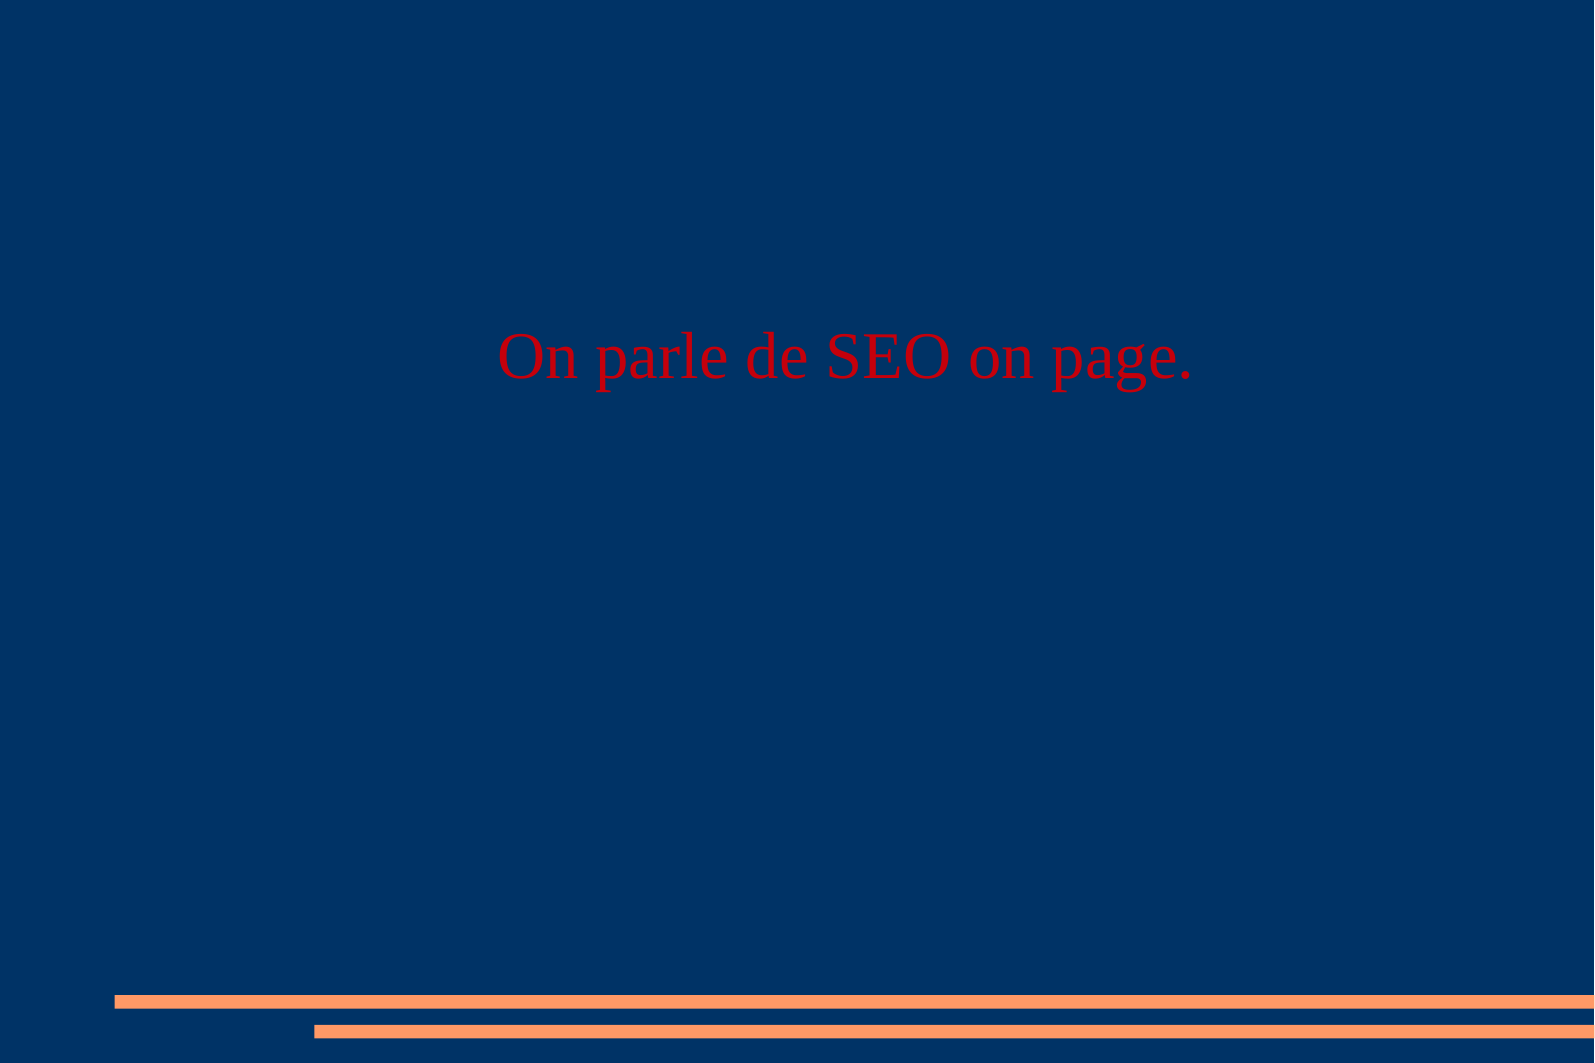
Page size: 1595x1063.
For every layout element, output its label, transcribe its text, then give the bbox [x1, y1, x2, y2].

list On parle de SEO on page. [117, 318, 1505, 674]
